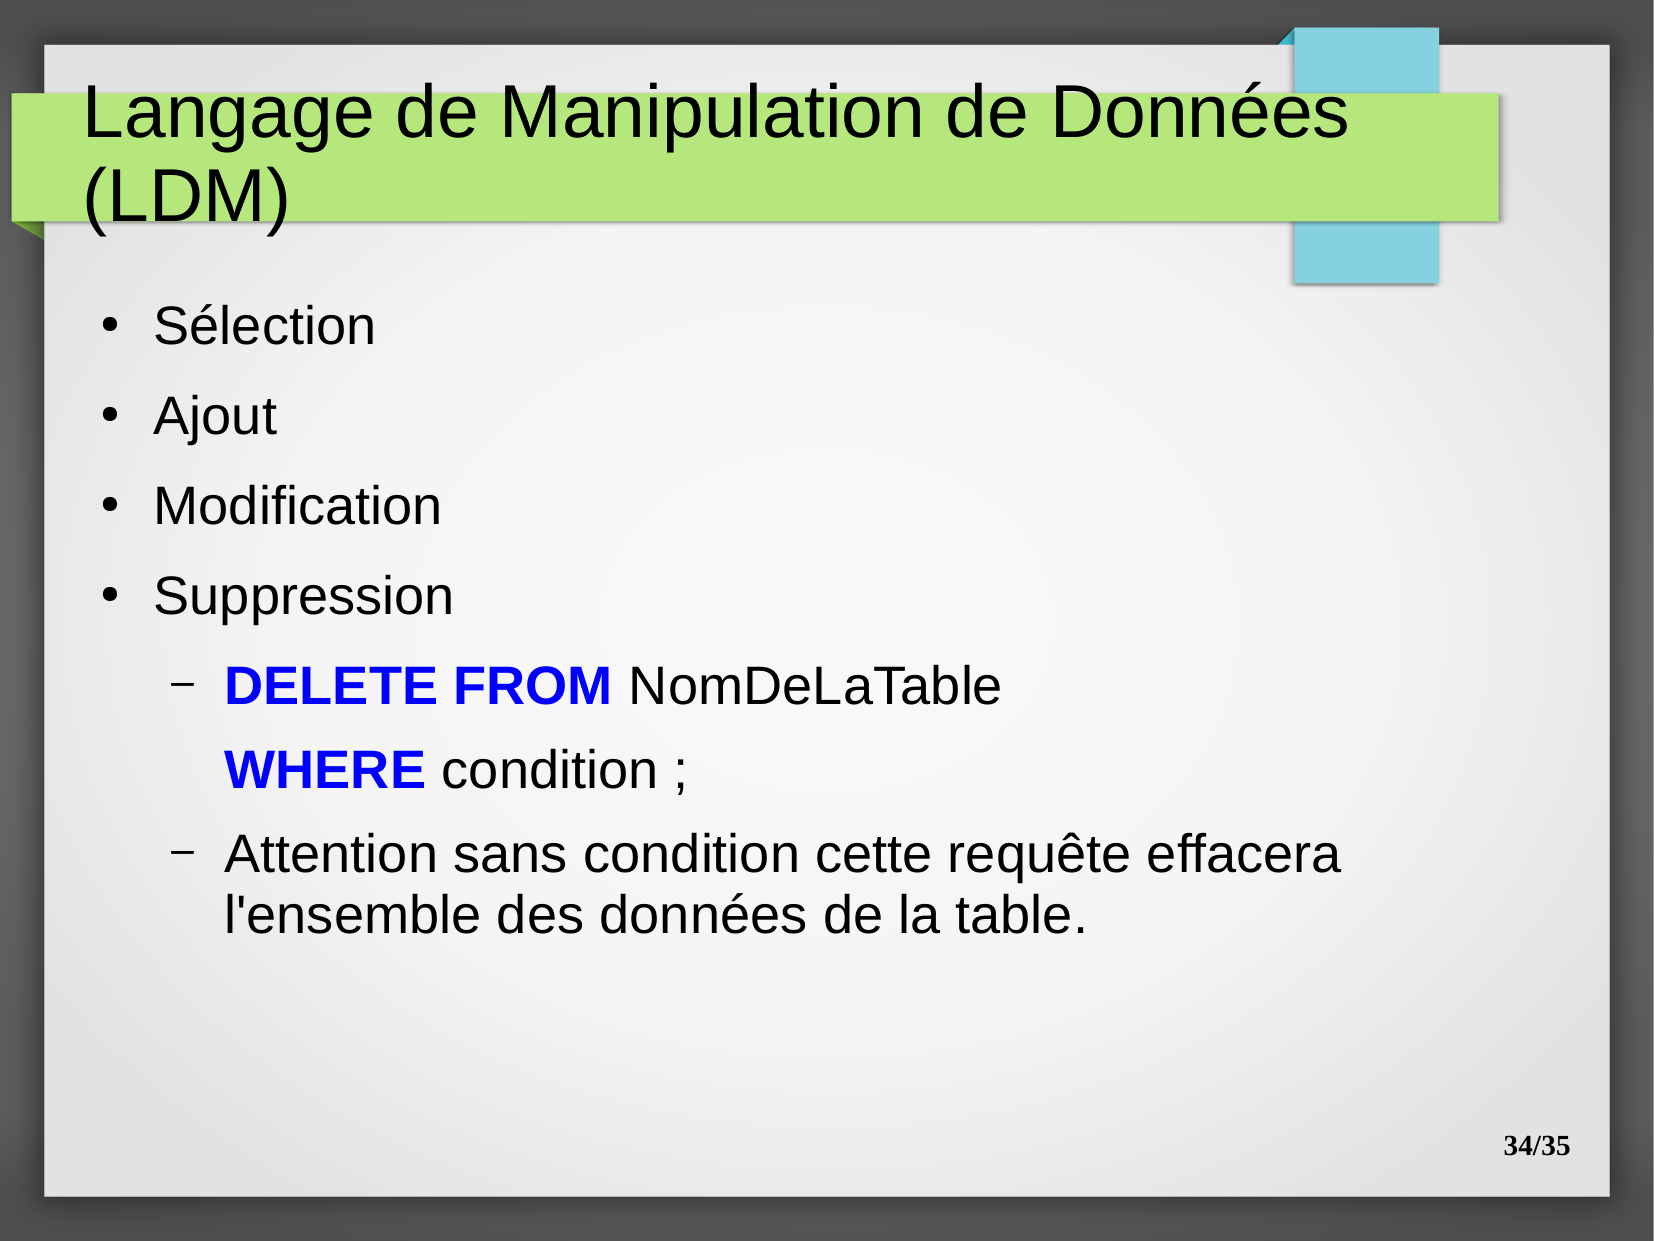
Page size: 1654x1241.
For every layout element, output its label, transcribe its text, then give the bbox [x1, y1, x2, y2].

title Langage de Manipulation de Données (LDM) [82, 49, 1571, 257]
list Sélection Ajout Modification Suppression DELETE FROM NomDeLaTable WHERE condition ; Attention sans condition cette requête effacera l'ensemble des données de la table. [82, 295, 1571, 1015]
picture [0, 0, 1654, 1241]
